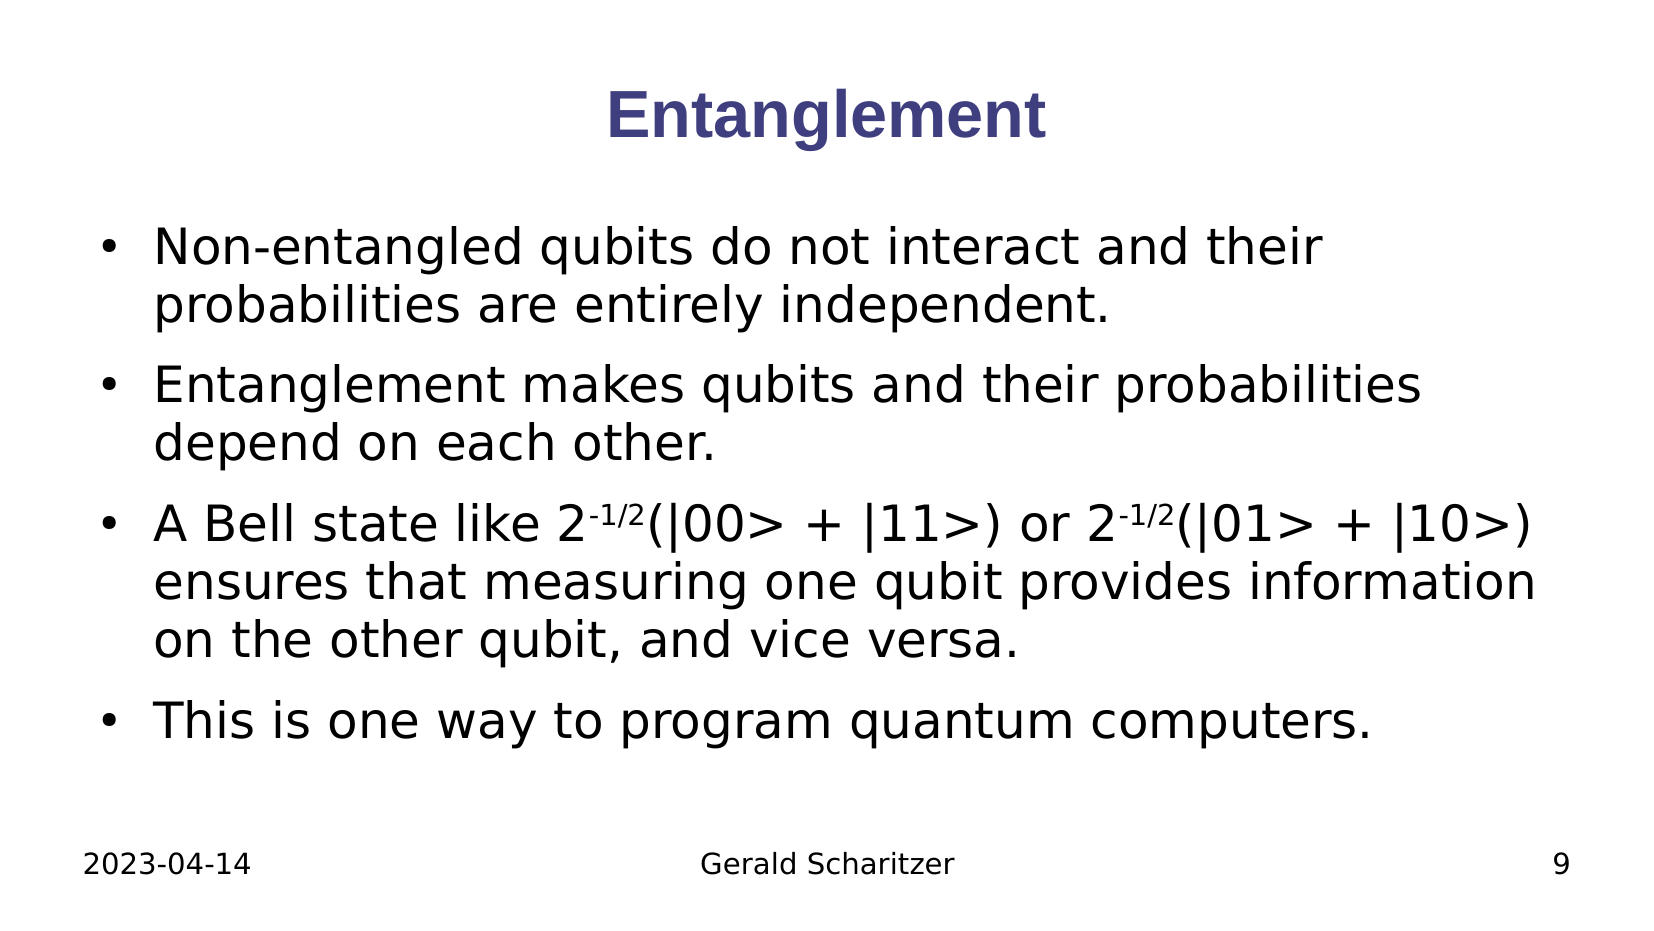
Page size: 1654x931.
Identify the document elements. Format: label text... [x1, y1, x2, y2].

list Non-entangled qubits do not interact and their probabilities are entirely independent. Entanglement makes qubits and their probabilities depend on each other. A Bell state like 2-1/2(|00> + |11>) or 2-1/2(|01> + |10>) ensures that measuring one qubit provides information on the other qubit, and vice versa. This is one way to program quantum computers. [82, 217, 1571, 758]
title Entanglement [82, 37, 1571, 193]
